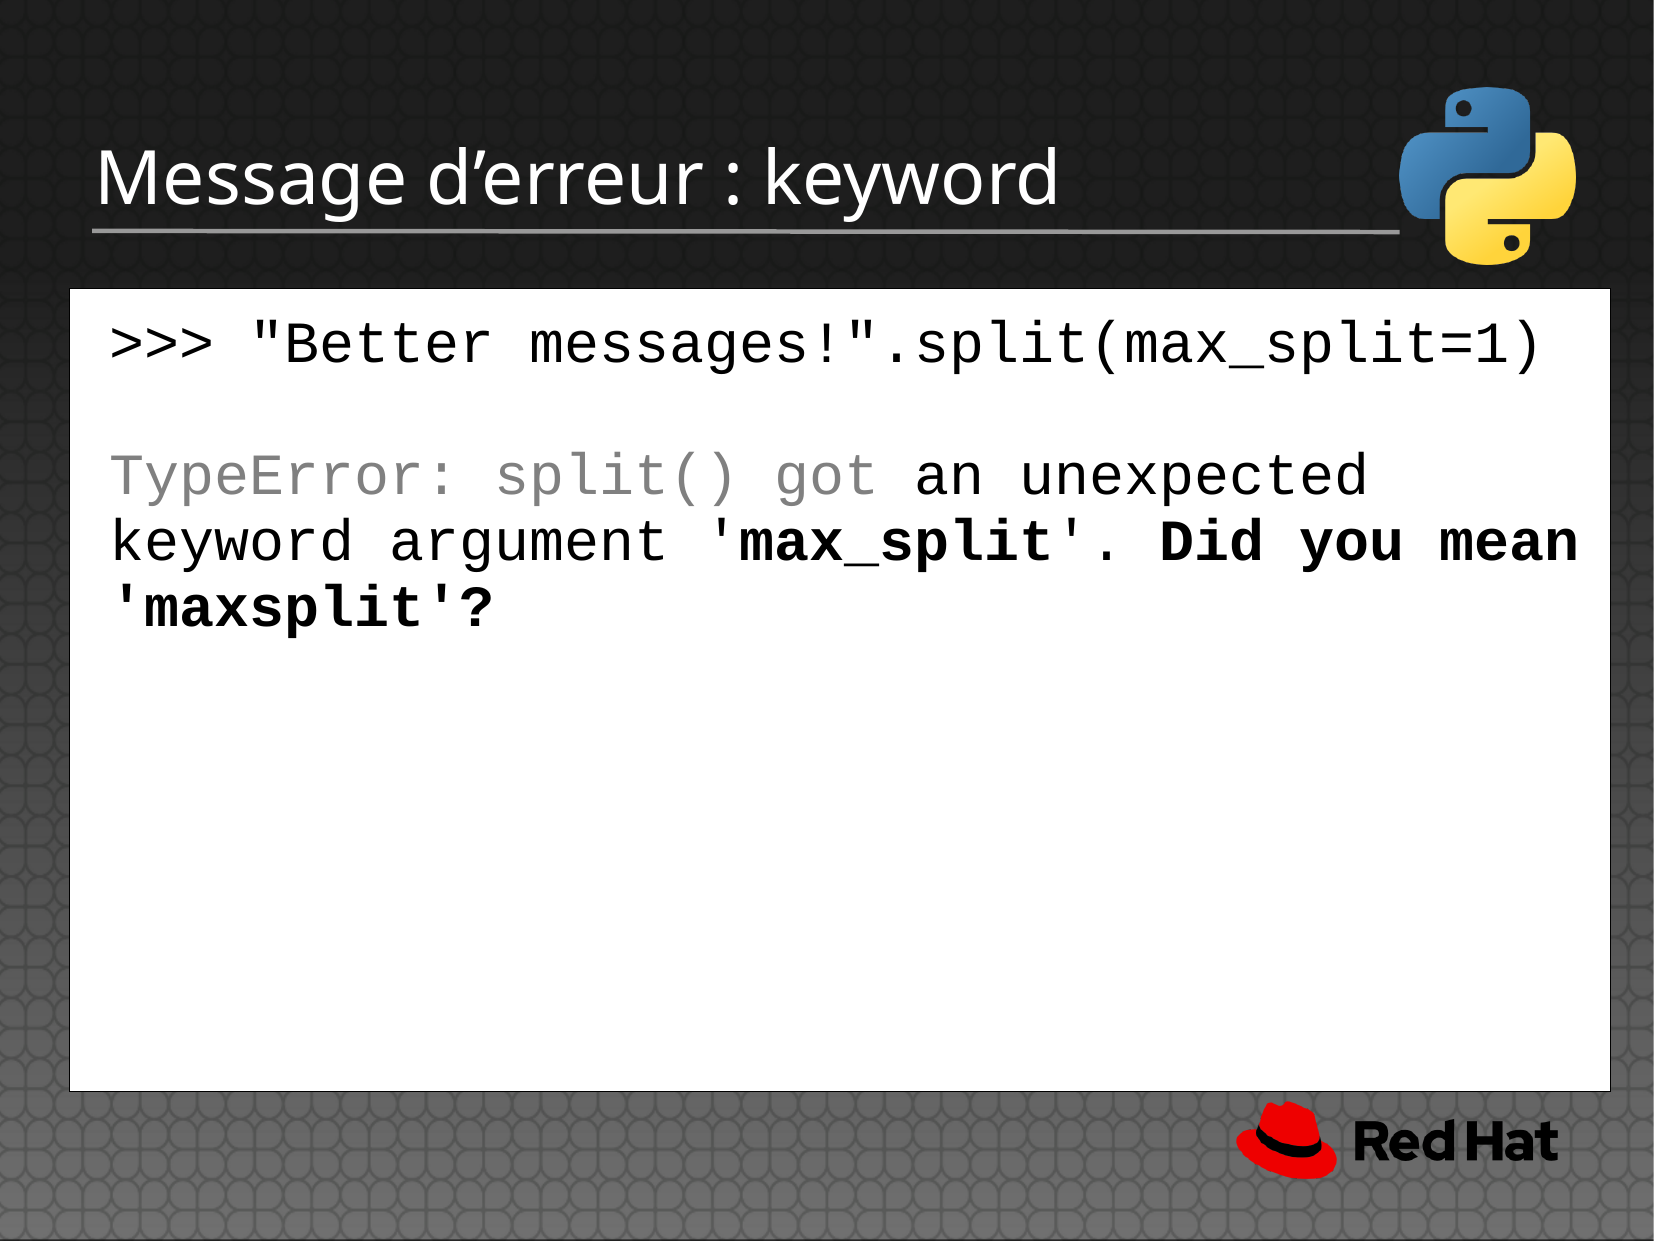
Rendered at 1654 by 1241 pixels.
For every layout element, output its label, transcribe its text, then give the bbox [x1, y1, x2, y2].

text_box [69, 288, 1611, 1092]
picture [0, 0, 1654, 1241]
title Message d’erreur : keyword [94, 100, 1426, 251]
list >>> "Better messages!".split(max_split=1) TypeError: split() got an unexpected keyword argument 'max_split'. Did you mean 'maxsplit'? [38, 314, 1585, 1054]
